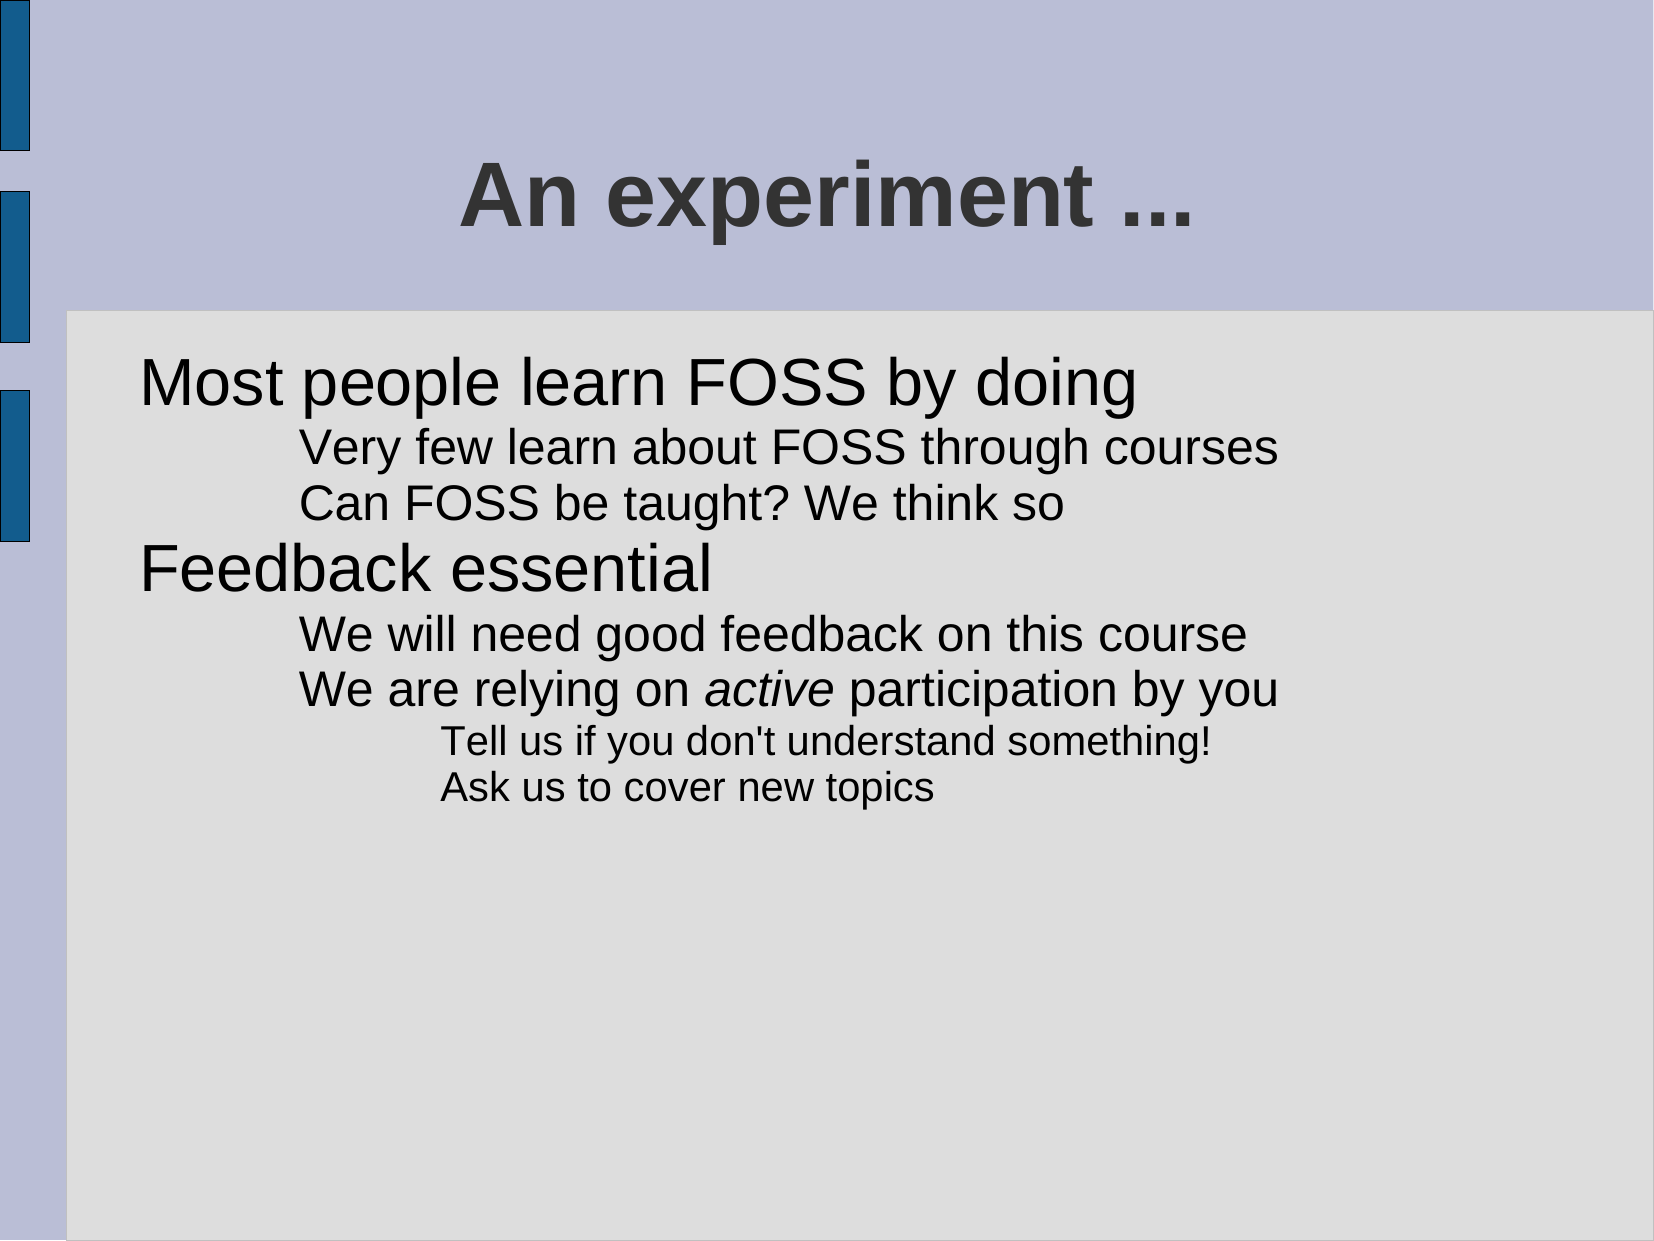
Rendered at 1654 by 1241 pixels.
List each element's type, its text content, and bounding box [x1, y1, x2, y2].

list Most people learn FOSS by doing Very few learn about FOSS through courses Can FOSS be taught? We think so Feedback essential We will need good feedback on this course We are relying on active participation by you Tell us if you don't understand something! Ask us to cover new topics [121, 344, 1534, 1112]
title An experiment ... [121, 91, 1534, 299]
